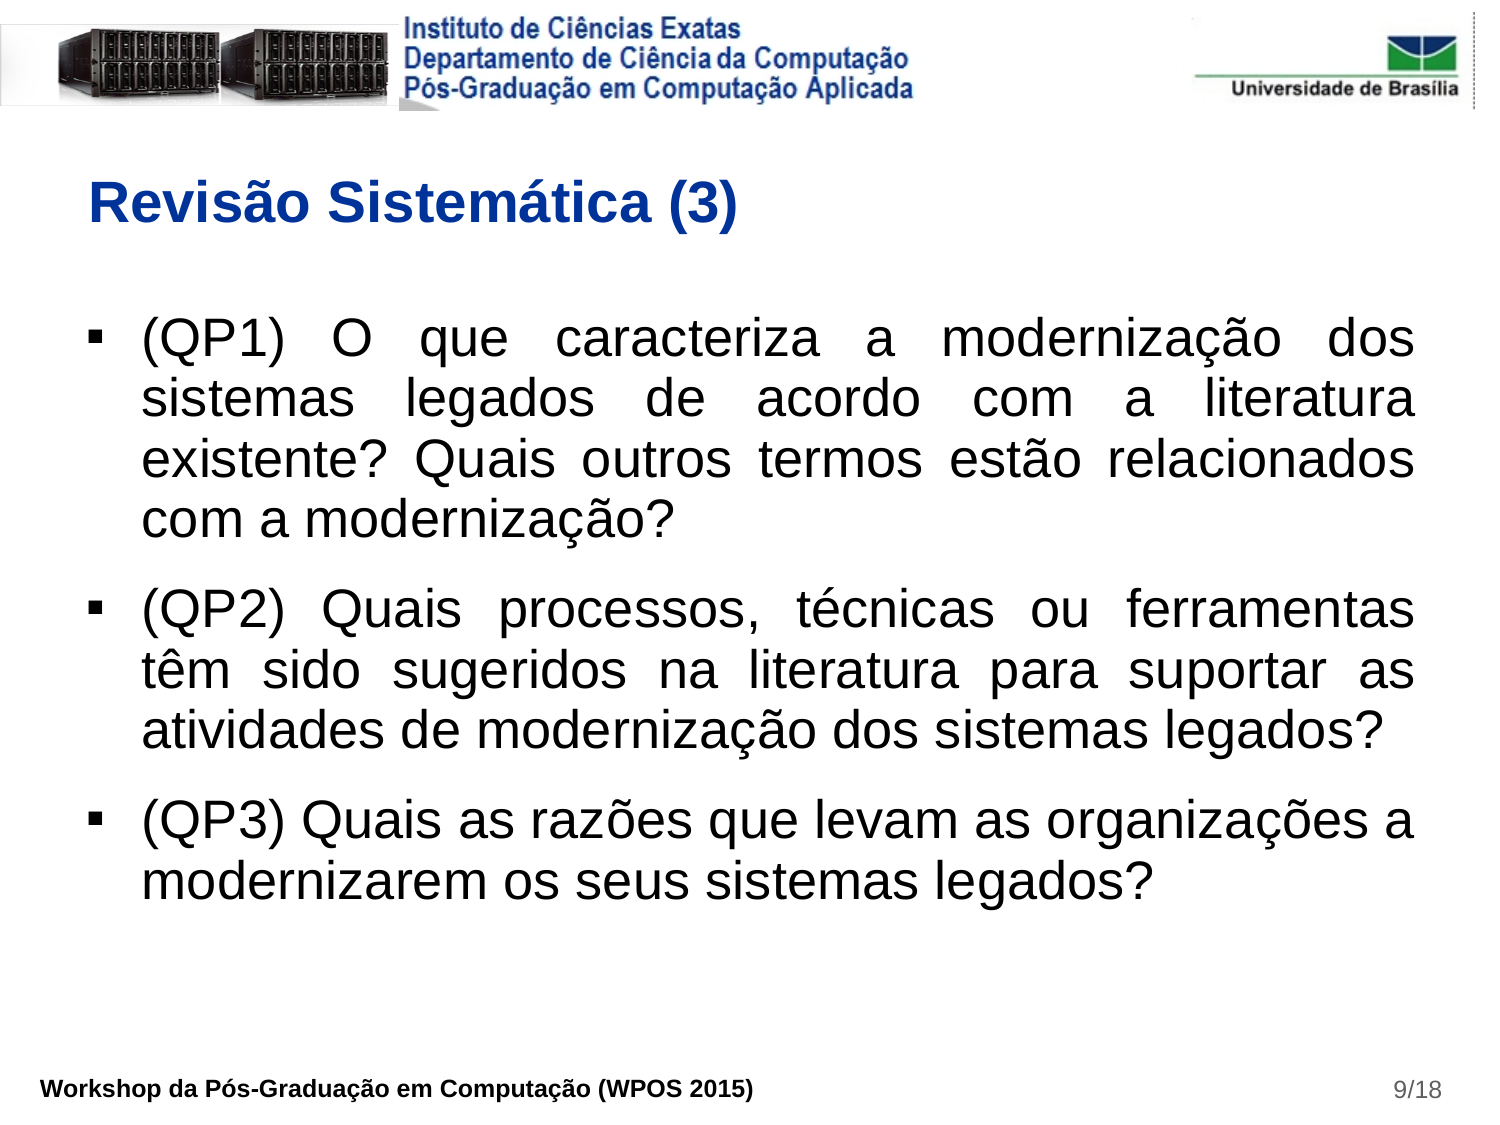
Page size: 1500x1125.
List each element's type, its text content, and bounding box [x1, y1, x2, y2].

list (QP1) O que caracteriza a modernização dos sistemas legados de acordo com a literatura existente? Quais outros termos estão relacionados com a modernização? (QP2) Quais processos, técnicas ou ferramentas têm sido sugeridos na literatura para suportar as atividades de modernização dos sistemas legados? (QP3) Quais as razões que levam as organizações a modernizarem os seus sistemas legados? [70, 307, 1418, 1073]
title Revisão Sistemática (3) [52, 141, 1104, 262]
text_box <number>/18 [1370, 1049, 1487, 1125]
text_box Workshop da Pós-Graduação em Computação (WPOS 2015) [24, 1049, 1370, 1125]
picture [0, 12, 1475, 111]
